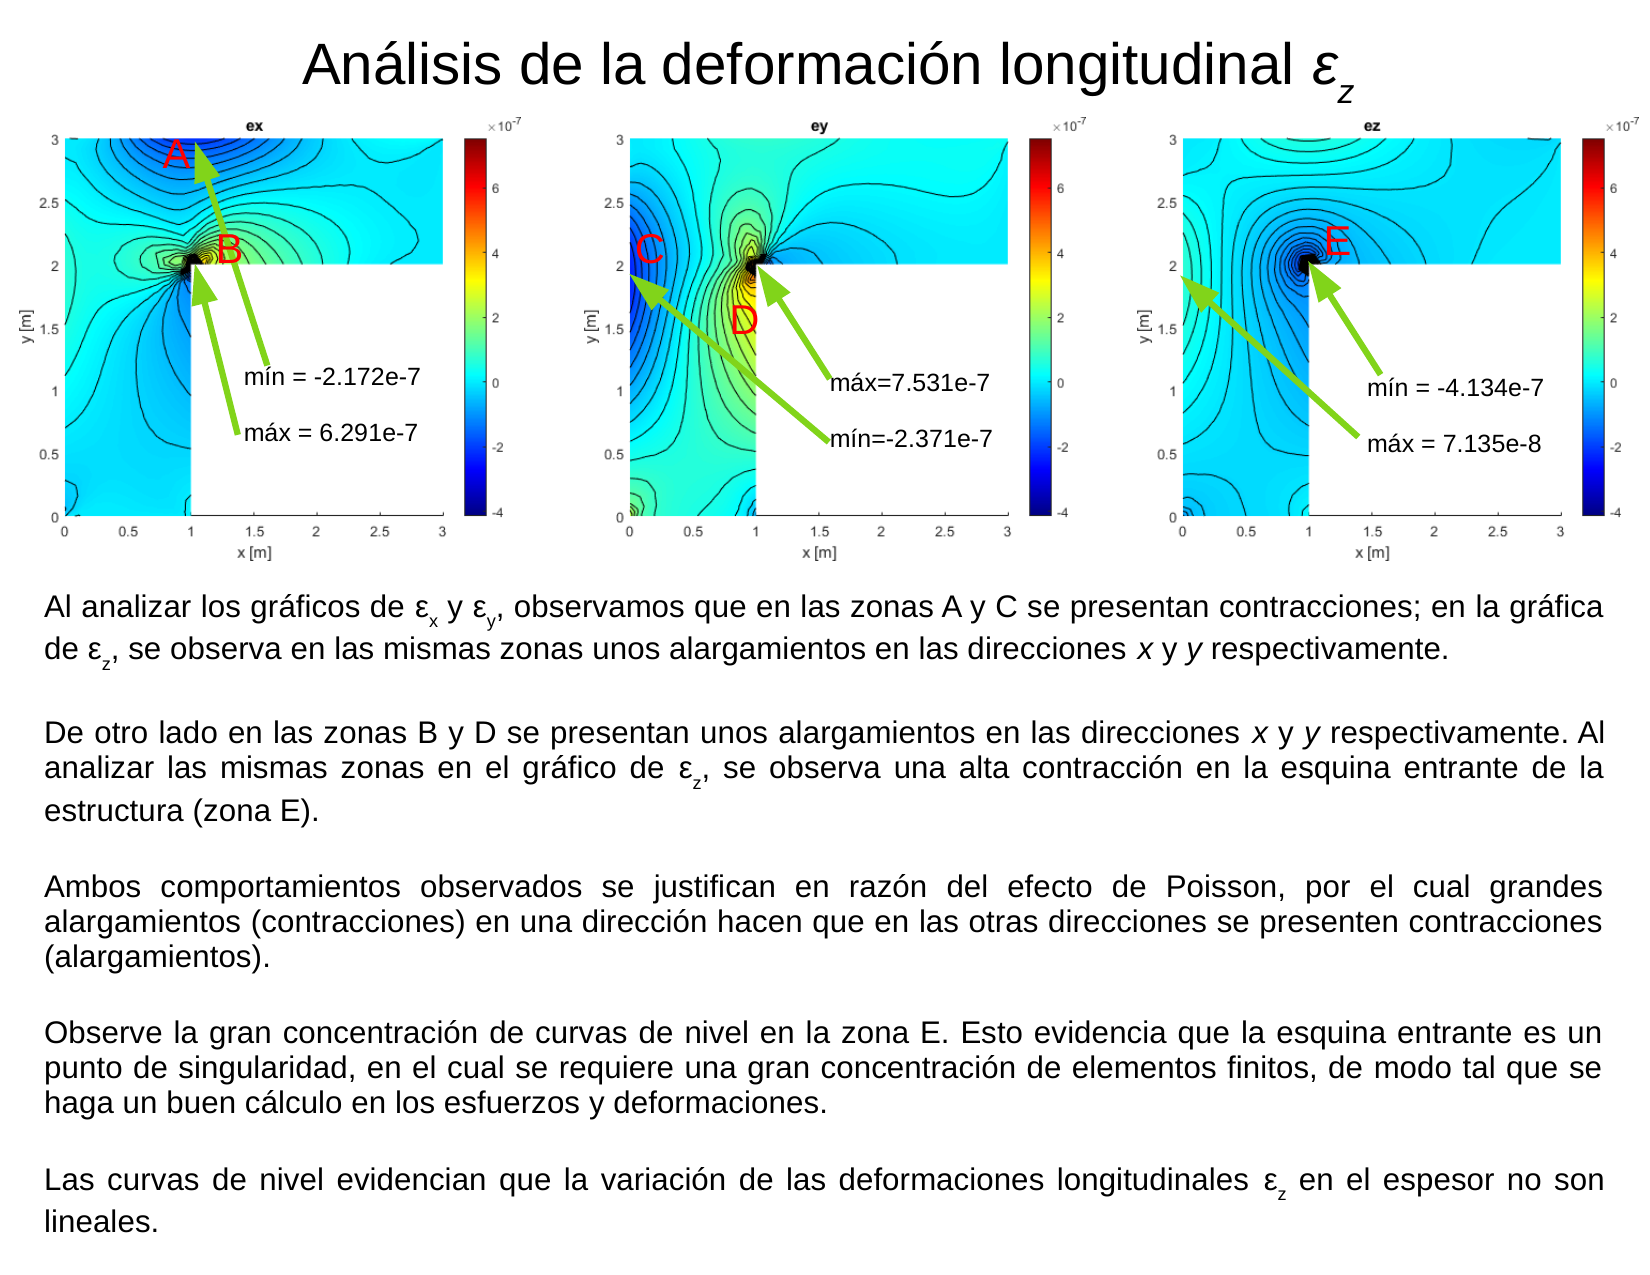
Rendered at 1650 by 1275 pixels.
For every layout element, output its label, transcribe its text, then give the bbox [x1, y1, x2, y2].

text_box C [620, 218, 680, 280]
picture [1137, 117, 1639, 561]
picture [19, 117, 521, 561]
picture [584, 117, 1086, 561]
text_box D [714, 289, 775, 351]
text_box E [1308, 210, 1369, 272]
text_box mín = -4.134e-7 máx = 7.135e-8 [1352, 366, 1565, 465]
text_box máx=7.531e-7 mín=-2.371e-7 [814, 361, 1013, 516]
text_box mín = -2.172e-7 máx = 6.291e-7 [228, 355, 438, 511]
text_box Al analizar los gráficos de εx y εy, observamos que en las zonas A y C se presentan contracciones; en la gráfica de εz, se observa en las mismas zonas unos alargamientos en las direcciones x y y respectivamente. De otro lado en las zonas B y D se presentan unos alargamientos en las direcciones x y y respectivamente. Al analizar las mismas zonas en el gráfico de εz, se observa una alta contracción en la esquina entrante de la estructura (zona E). Ambos comportamientos observados se justifican en razón del efecto de Poisson, por el cual grandes alargamientos (contracciones) en una dirección hacen que en las otras direcciones se presenten contracciones (alargamientos). Observe la gran concentración de curvas de nivel en la zona E. Esto evidencia que la esquina entrante es un punto de singularidad, en el cual se requiere una gran concentración de elementos finitos, de modo tal que se haga un buen cálculo en los esfuerzos y deformaciones. Las curvas de nivel evidencian que la variación de las deformaciones longitudinales εz en el espesor no son lineales. [29, 581, 1621, 1247]
title Análisis de la deformación longitudinal εz [85, 31, 1571, 111]
text_box B [200, 218, 259, 280]
text_box A [147, 123, 206, 186]
